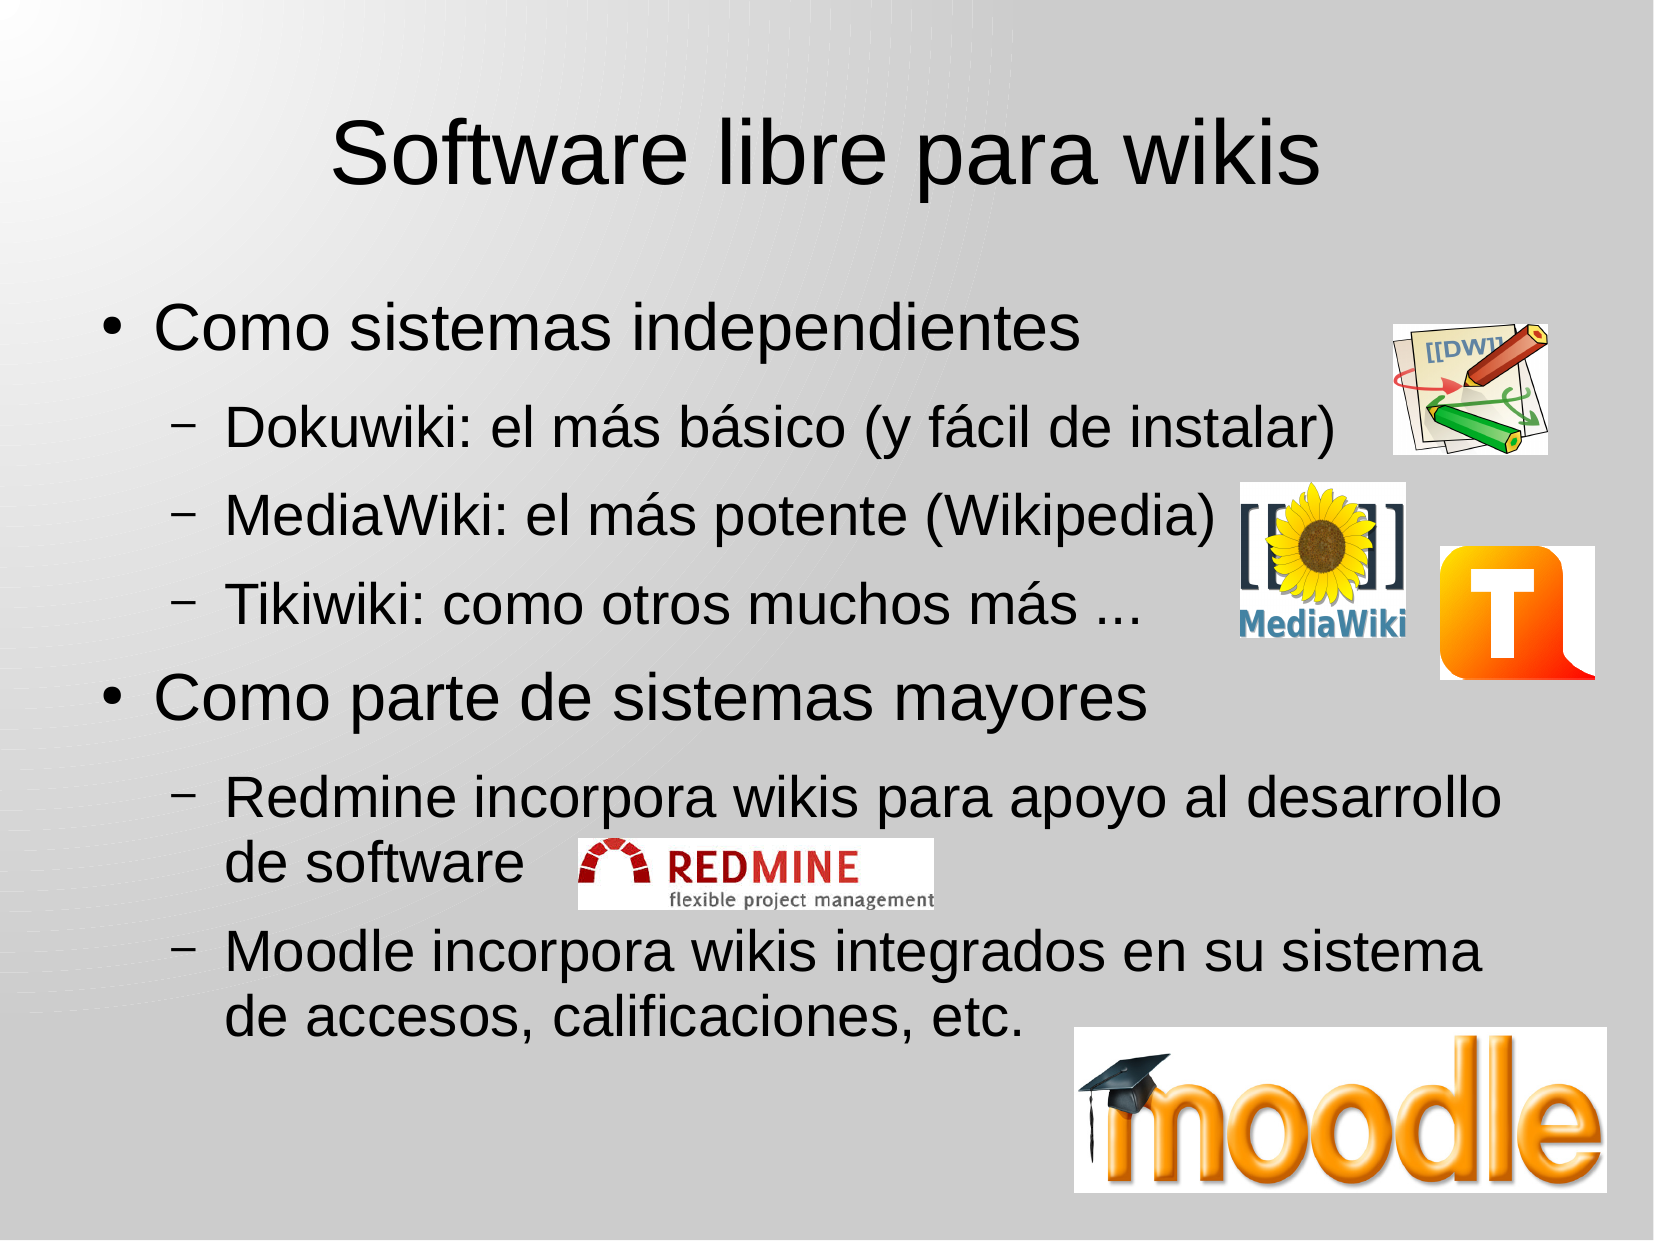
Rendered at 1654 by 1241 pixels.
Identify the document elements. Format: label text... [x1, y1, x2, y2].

picture [578, 838, 934, 910]
picture [1393, 324, 1548, 455]
picture [1240, 482, 1406, 638]
picture [1074, 1027, 1607, 1193]
list Como sistemas independientes Dokuwiki: el más básico (y fácil de instalar) MediaWiki: el más potente (Wikipedia) Tikiwiki: como otros muchos más ... Como parte de sistemas mayores Redmine incorpora wikis para apoyo al desarrollo de software Moodle incorpora wikis integrados en su sistema de accesos, calificaciones, etc. [82, 290, 1538, 1109]
title Software libre para wikis [82, 49, 1571, 257]
picture [1440, 546, 1595, 680]
